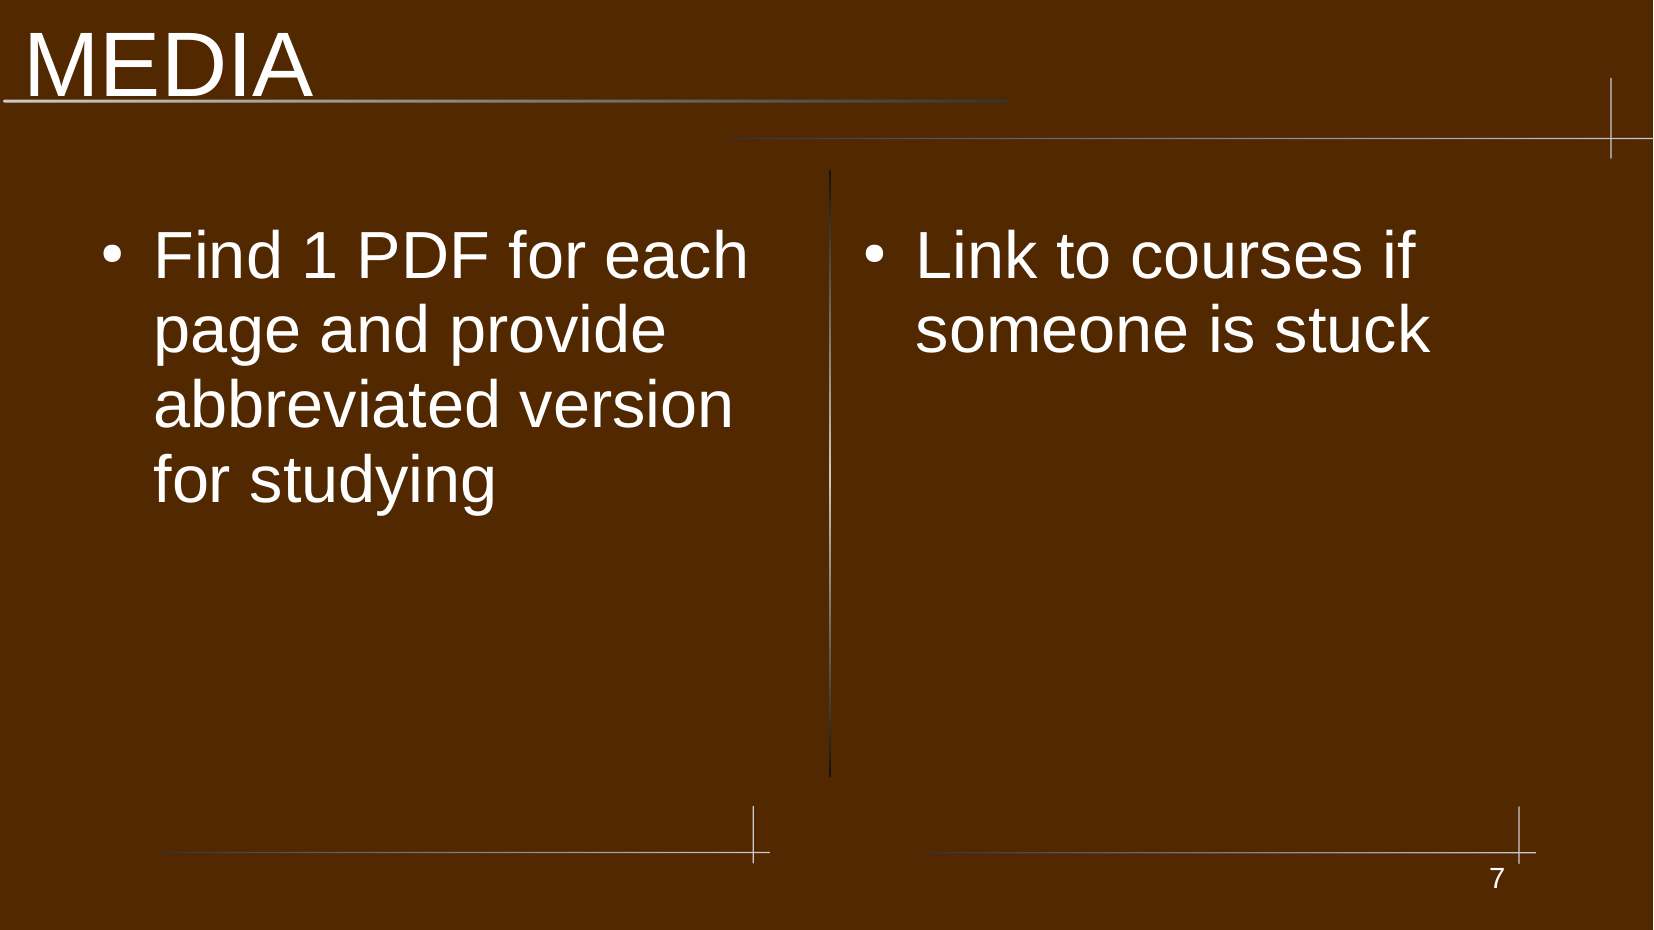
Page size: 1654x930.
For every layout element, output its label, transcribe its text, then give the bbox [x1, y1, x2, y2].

title MEDIA [23, 11, 1588, 119]
list Find 1 PDF for each page and provide abbreviated version for studying [82, 217, 809, 757]
list Link to courses if someone is stuck [844, 217, 1571, 757]
